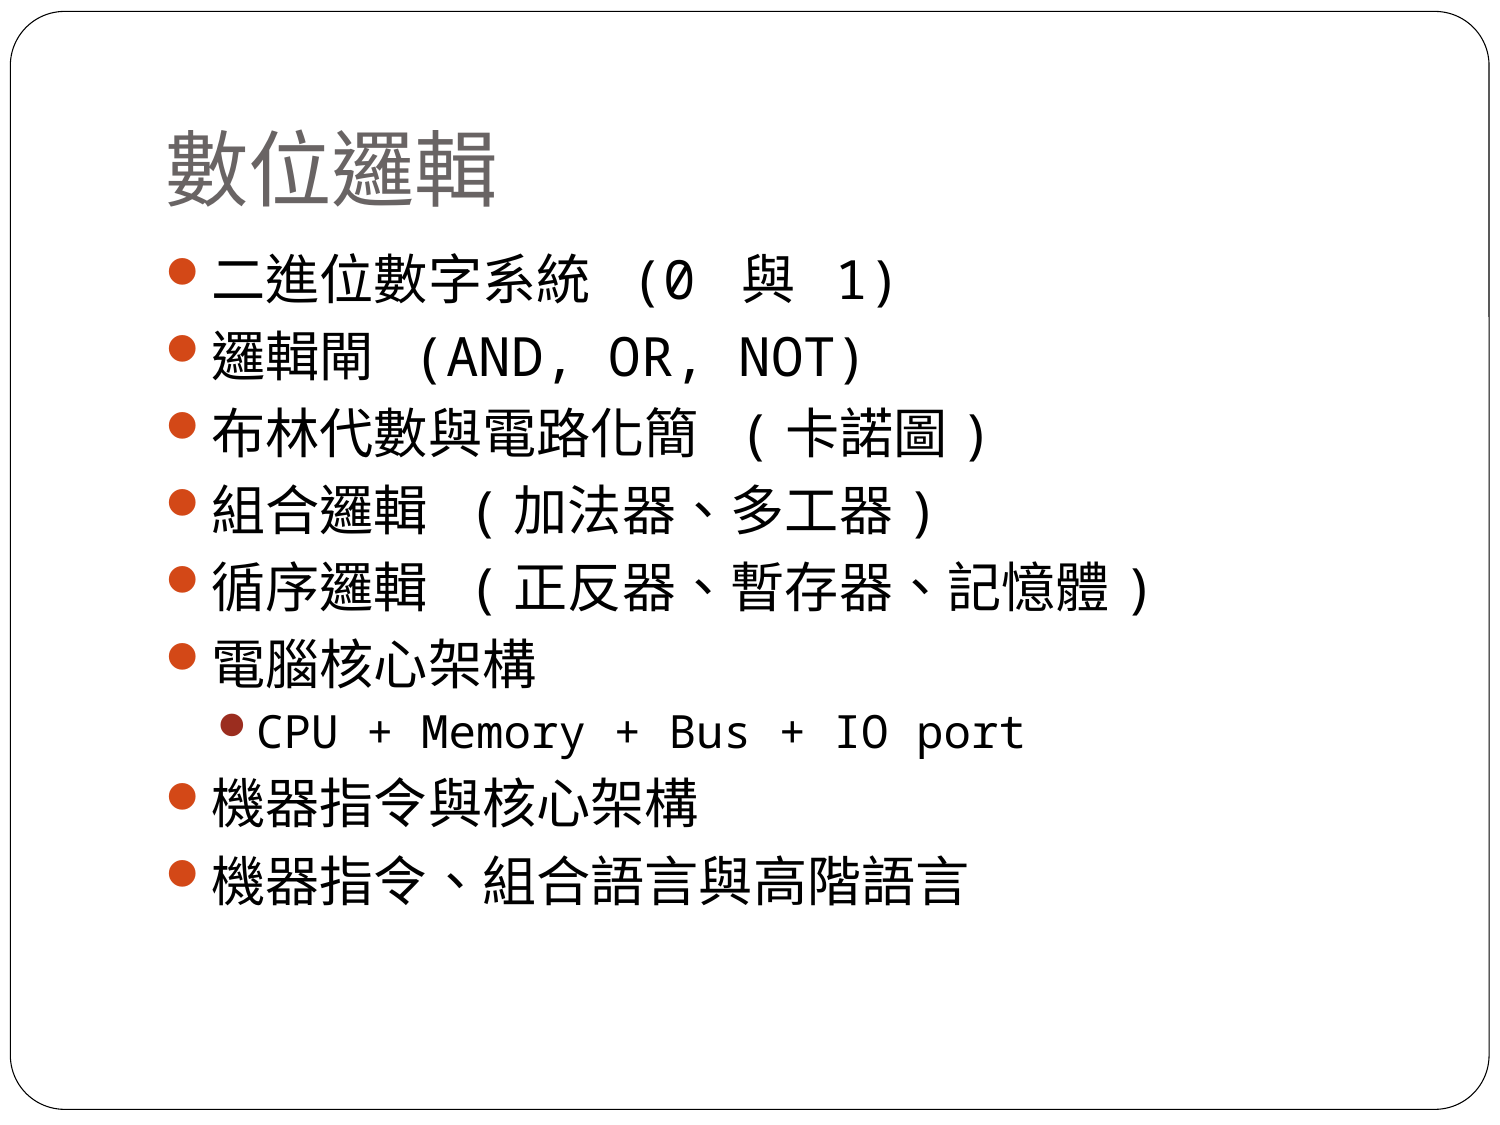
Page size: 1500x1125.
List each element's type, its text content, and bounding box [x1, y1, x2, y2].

list 二進位數字系統 (0 與 1) 邏輯閘 (AND, OR, NOT) 布林代數與電路化簡 (卡諾圖) 組合邏輯 (加法器、多工器) 循序邏輯 (正反器、暫存器、記憶體) 電腦核心架構 CPU + Memory + Bus + IO port 機器指令與核心架構 機器指令、組合語言與高階語言 [150, 237, 1426, 988]
title 數位邏輯 [150, 44, 1426, 233]
